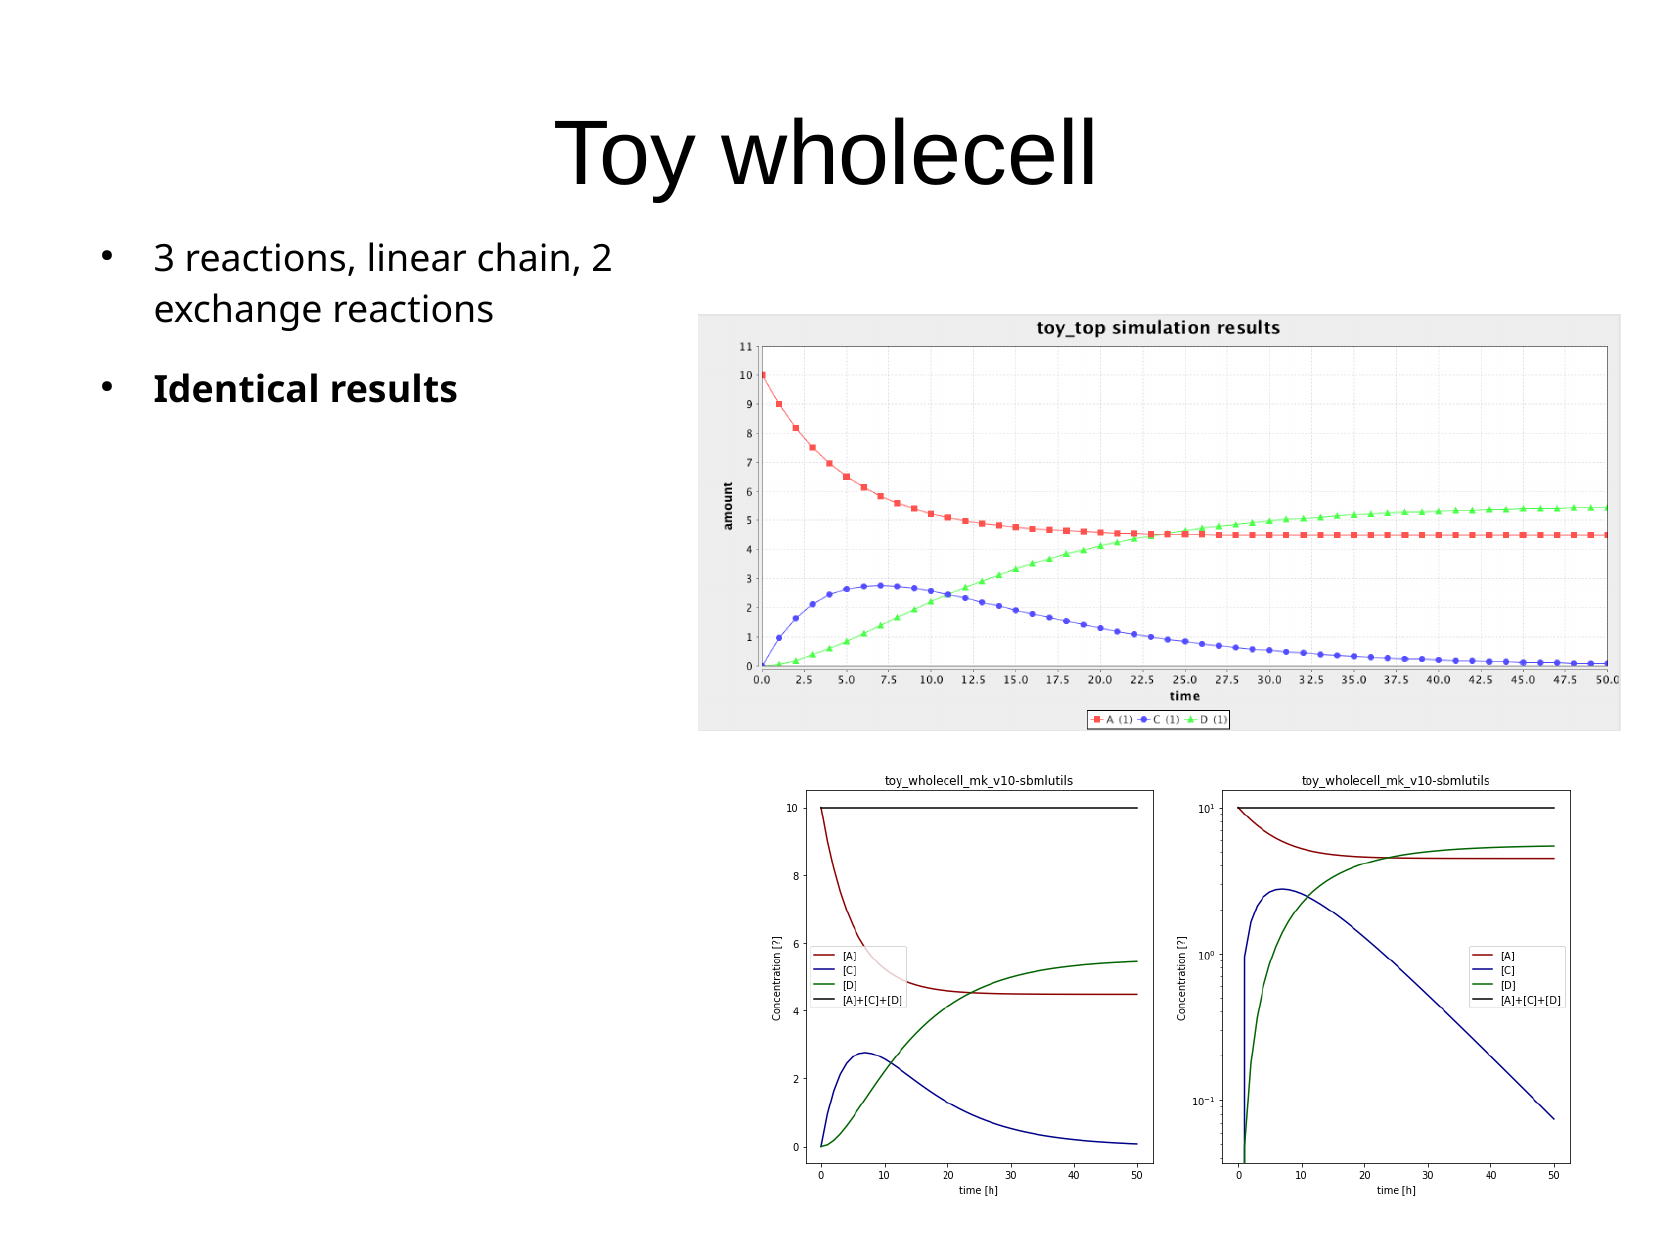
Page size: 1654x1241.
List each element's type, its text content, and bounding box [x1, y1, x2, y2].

list 3 reactions, linear chain, 2 exchange reactions Identical results [82, 231, 646, 951]
title Toy wholecell [82, 49, 1571, 257]
picture [698, 314, 1621, 731]
picture [765, 768, 1579, 1201]
